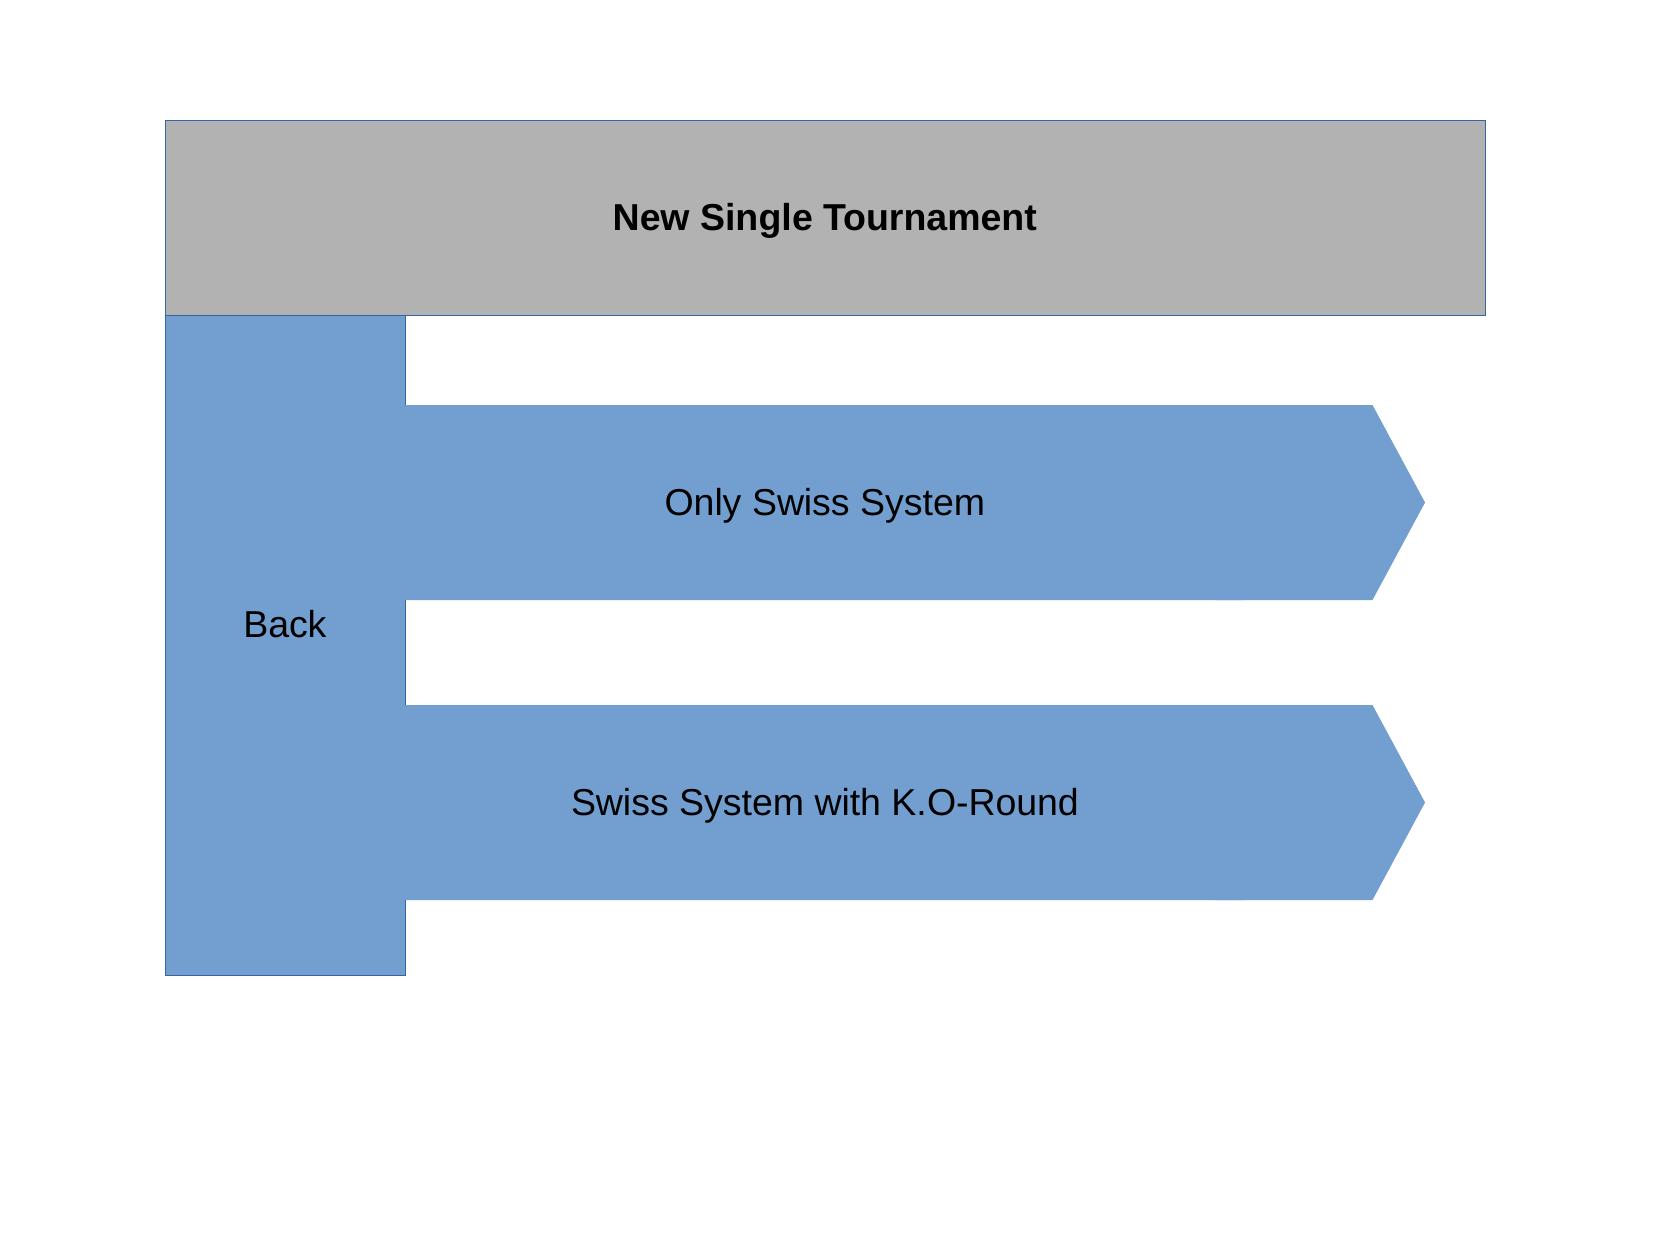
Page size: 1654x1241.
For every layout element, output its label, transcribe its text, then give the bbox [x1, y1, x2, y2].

text_box [1215, 705, 1426, 901]
text_box Back [165, 315, 406, 976]
text_box New Single Tournament [165, 120, 1486, 316]
text_box Only Swiss System [405, 405, 1215, 601]
text_box Swiss System with K.O-Round [405, 705, 1215, 901]
text_box [1215, 405, 1426, 601]
